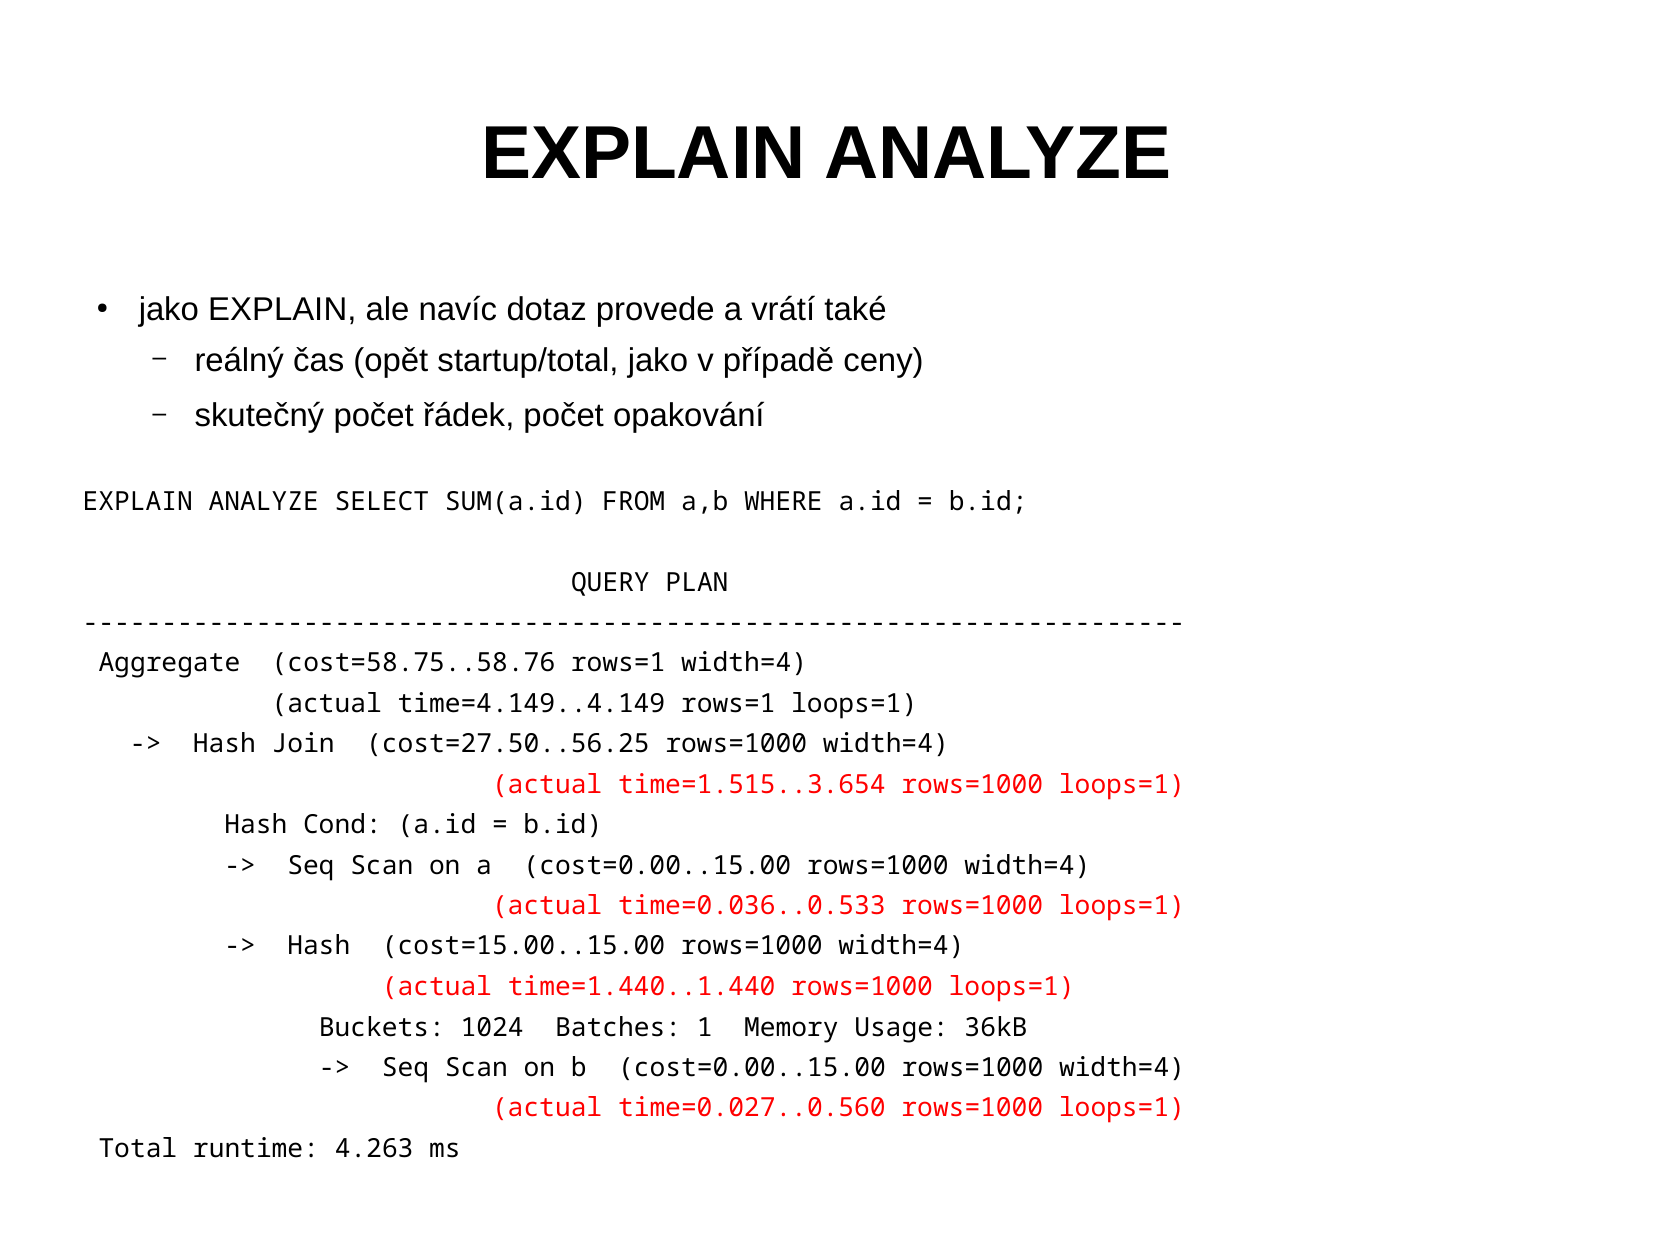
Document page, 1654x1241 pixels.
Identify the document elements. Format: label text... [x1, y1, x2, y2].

list jako EXPLAIN, ale navíc dotaz provede a vrátí také reálný čas (opět startup/total, jako v případě ceny) skutečný počet řádek, počet opakování EXPLAIN ANALYZE SELECT SUM(a.id) FROM a,b WHERE a.id = b.id; QUERY PLAN ---------------------------------------------------------------------- Aggregate (cost=58.75..58.76 rows=1 width=4) (actual time=4.149..4.149 rows=1 loops=1) -> Hash Join (cost=27.50..56.25 rows=1000 width=4) (actual time=1.515..3.654 rows=1000 loops=1) Hash Cond: (a.id = b.id) -> Seq Scan on a (cost=0.00..15.00 rows=1000 width=4) (actual time=0.036..0.533 rows=1000 loops=1) -> Hash (cost=15.00..15.00 rows=1000 width=4) (actual time=1.440..1.440 rows=1000 loops=1) Buckets: 1024 Batches: 1 Memory Usage: 36kB -> Seq Scan on b (cost=0.00..15.00 rows=1000 width=4) (actual time=0.027..0.560 rows=1000 loops=1) Total runtime: 4.263 ms [82, 290, 1538, 1171]
title EXPLAIN ANALYZE [82, 49, 1571, 257]
